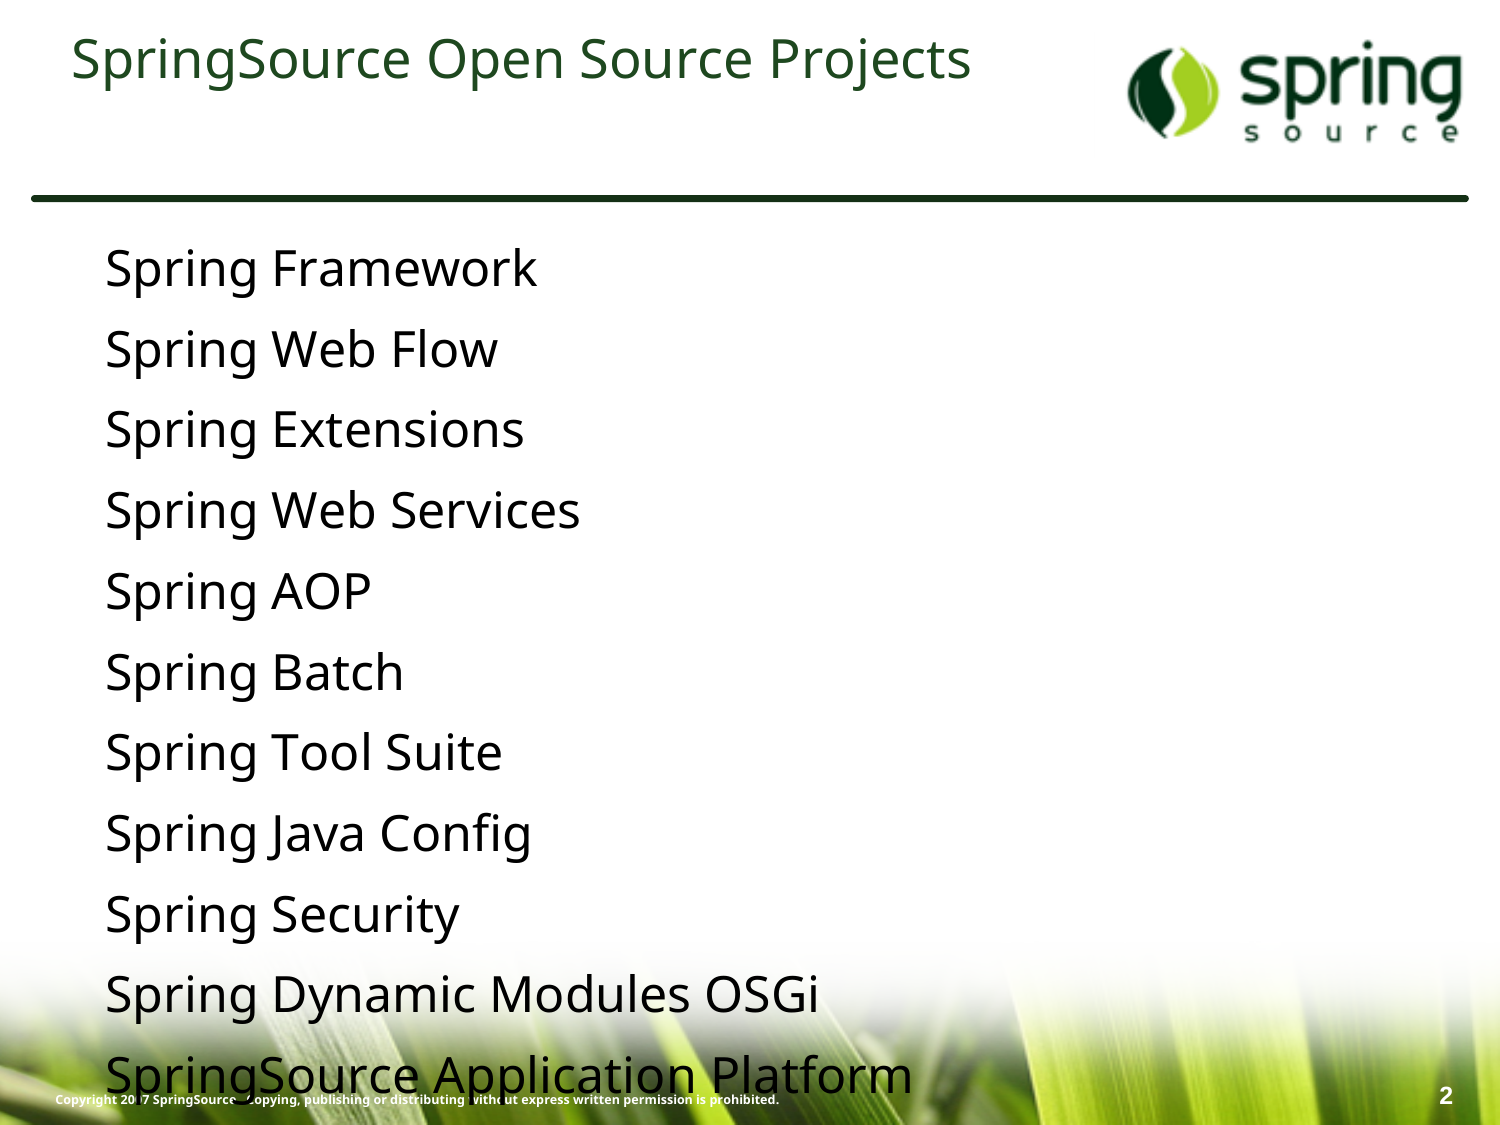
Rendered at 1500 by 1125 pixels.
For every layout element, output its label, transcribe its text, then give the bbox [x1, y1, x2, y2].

title SpringSource Open Source Projects [56, 13, 1089, 176]
list Spring Framework Spring Web Flow Spring Extensions Spring Web Services Spring AOP Spring Batch Spring Tool Suite Spring Java Config Spring Security Spring Dynamic Modules OSGi SpringSource Application Platform [90, 225, 1381, 1029]
picture [0, 941, 1500, 1125]
picture [1093, 32, 1500, 158]
